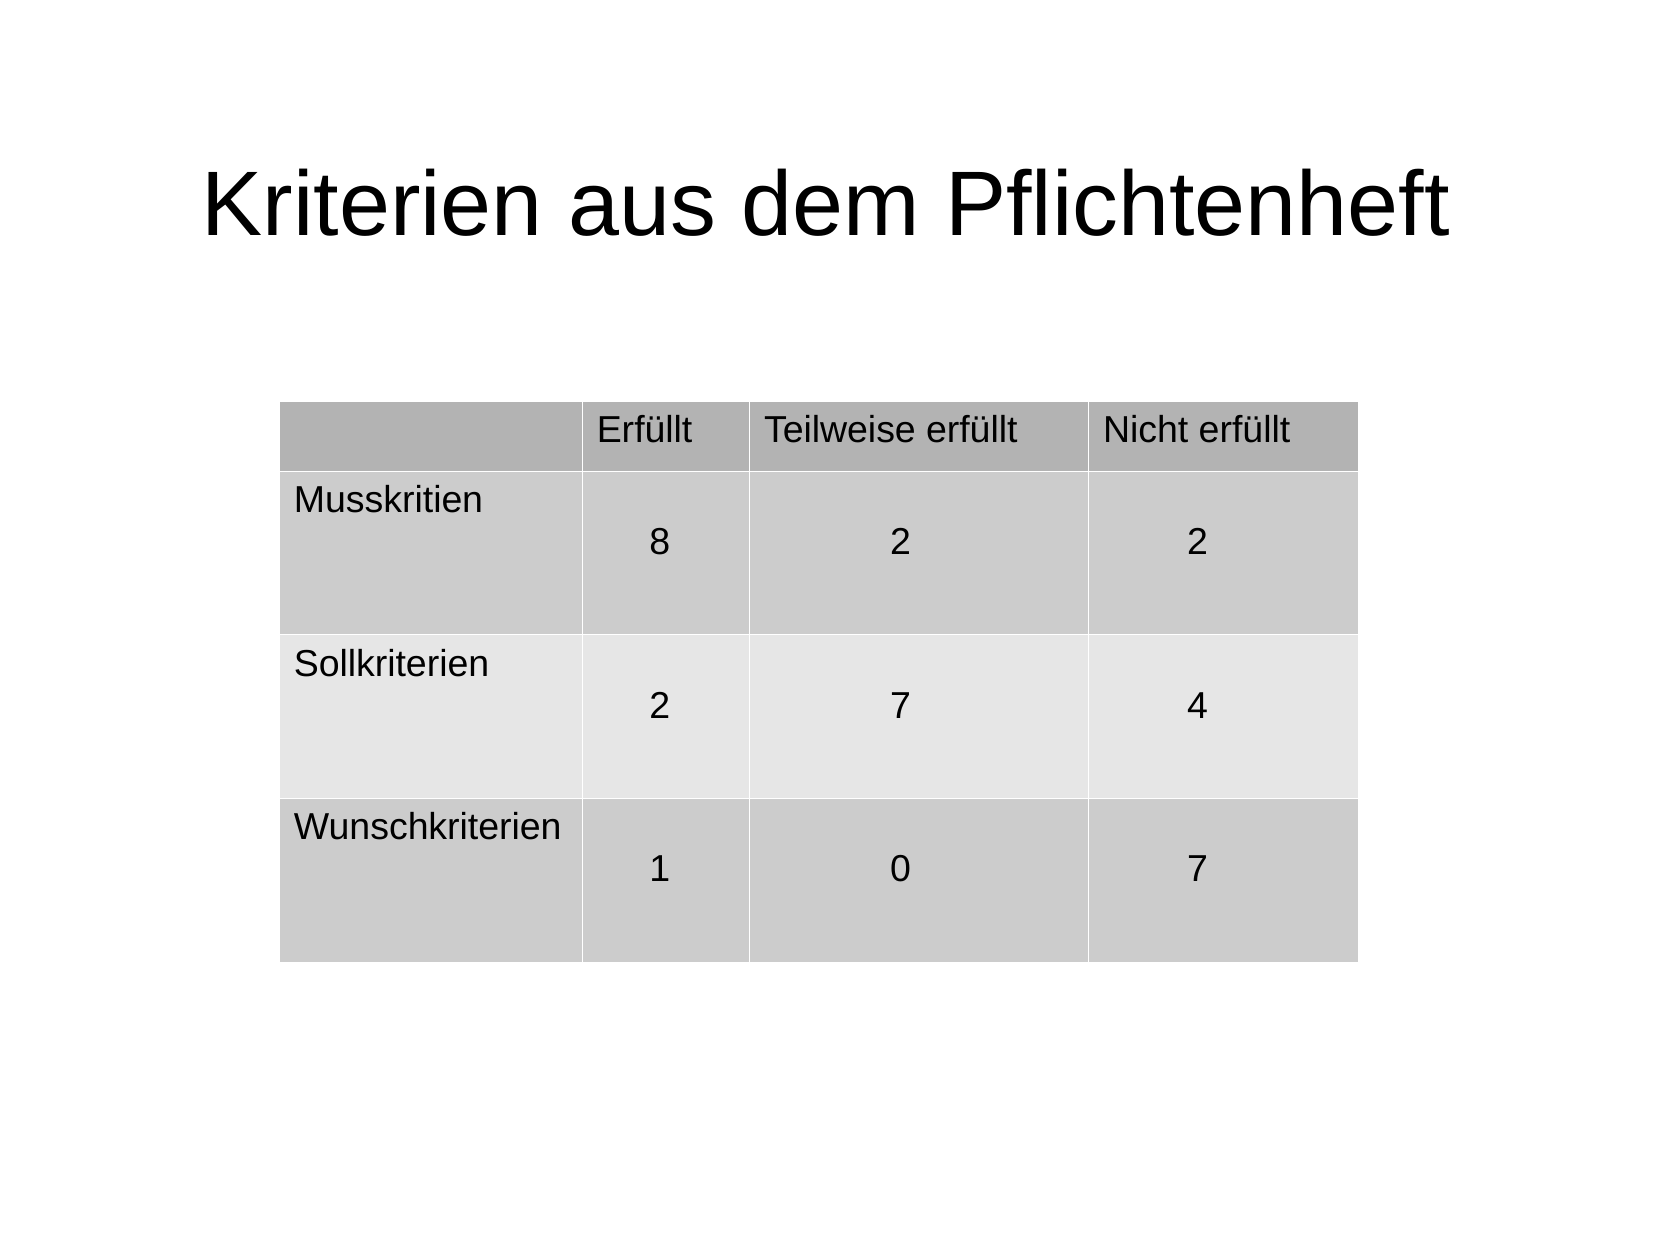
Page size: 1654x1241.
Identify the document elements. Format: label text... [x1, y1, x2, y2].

table_cell Sollkriterien [280, 635, 582, 798]
table_cell 1 [583, 799, 749, 962]
table_cell 7 [750, 635, 1088, 798]
table_cell 4 [1089, 635, 1358, 798]
table_cell 0 [750, 799, 1088, 962]
title Kriterien aus dem Pflichtenheft [82, 49, 1571, 257]
table_header Erfüllt [583, 402, 749, 471]
table_header Teilweise erfüllt [750, 402, 1088, 471]
table_cell 2 [583, 635, 749, 798]
table_header [280, 402, 582, 471]
table_cell Musskritien [280, 472, 582, 634]
table_header Nicht erfüllt [1089, 402, 1358, 471]
table_cell 8 [583, 472, 749, 634]
table_cell 2 [1089, 472, 1358, 634]
table_cell 2 [750, 472, 1088, 634]
table_cell Wunschkriterien [280, 799, 582, 962]
table_cell 7 [1089, 799, 1358, 962]
